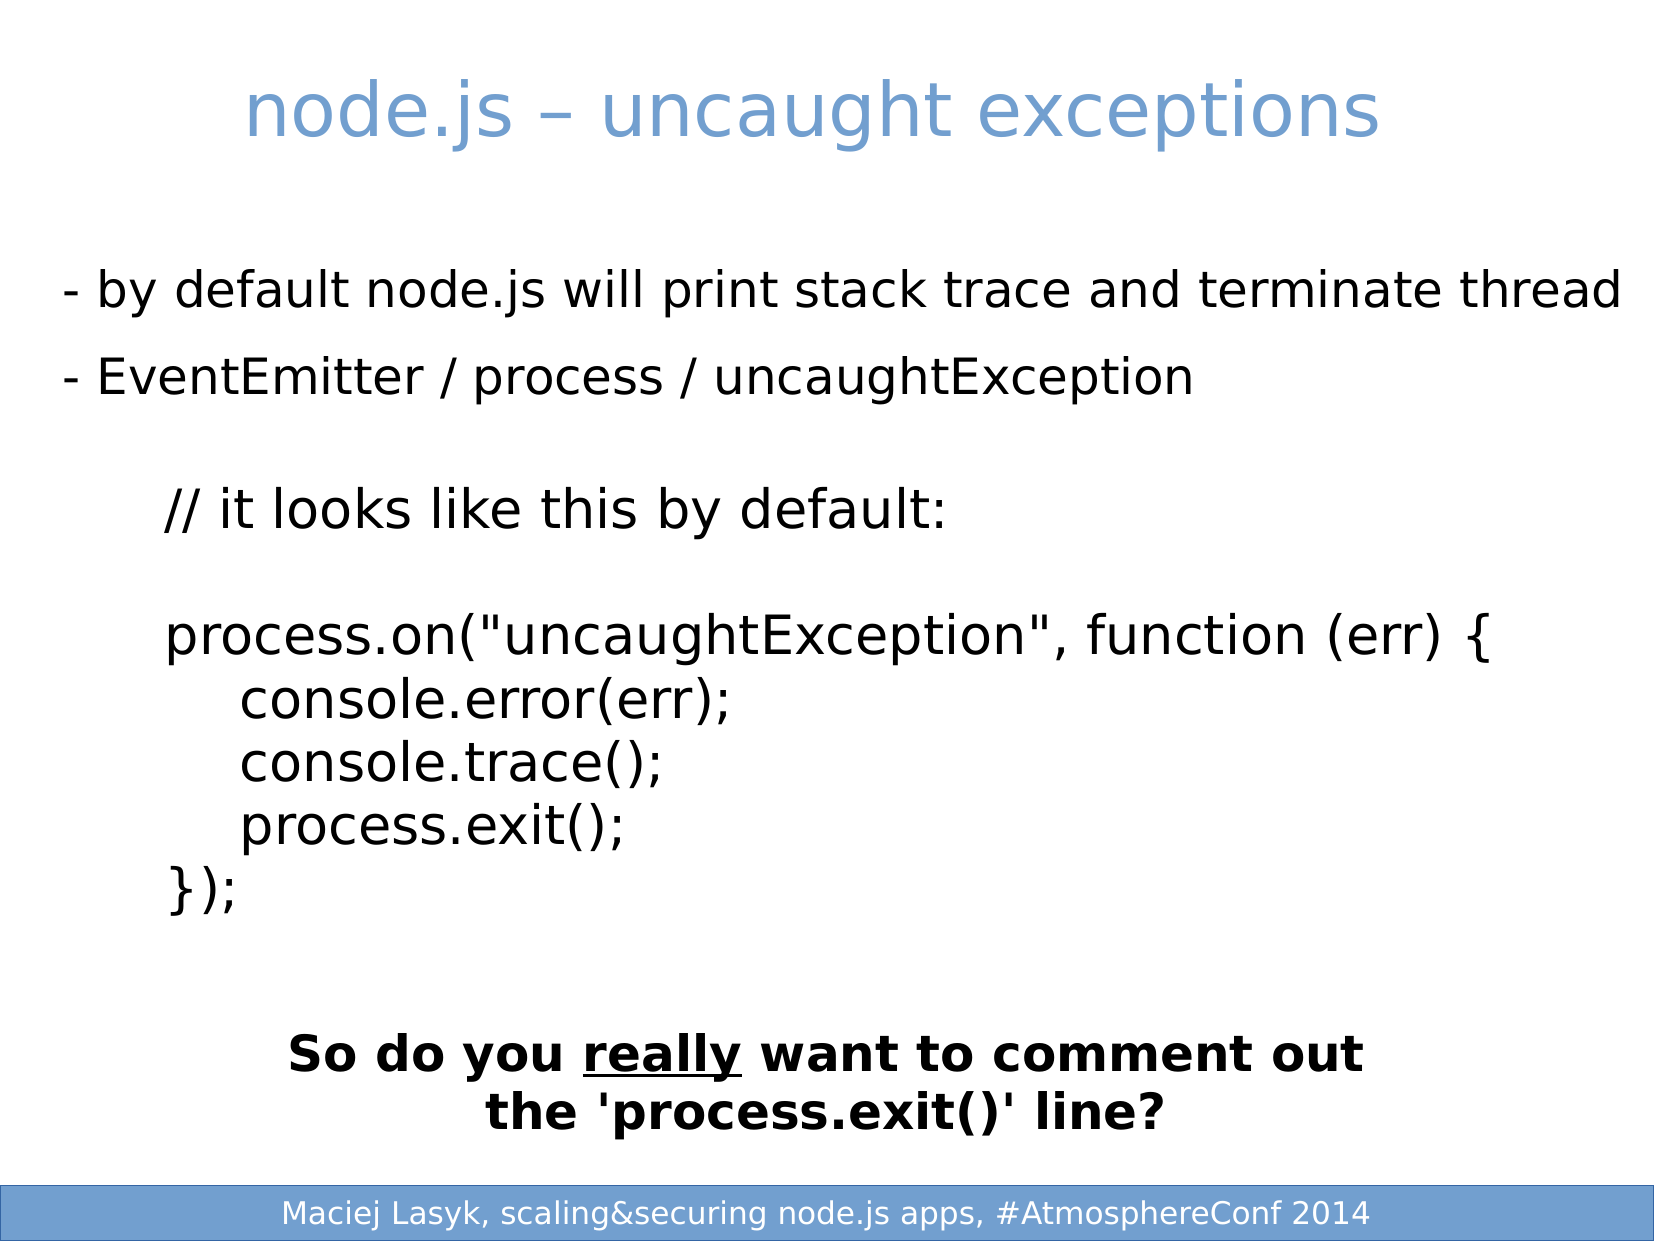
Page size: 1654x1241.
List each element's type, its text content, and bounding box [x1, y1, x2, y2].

text_box node.js – uncaught exceptions [228, 60, 1398, 163]
text_box Maciej Lasyk, scaling&securing node.js apps, #AtmosphereConf 2014 [266, 1188, 1388, 1240]
text_box So do you really want to comment out the 'process.exit()' line? [273, 1017, 1381, 1149]
text_box // it looks like this by default: process.on("uncaughtException", function (err) { console.error(err); console.trace(); process.exit(); }); [150, 471, 1546, 928]
text_box - by default node.js will print stack trace and terminate thread - EventEmitter / process / uncaughtException [48, 224, 1640, 385]
text_box [0, 1185, 1654, 1241]
